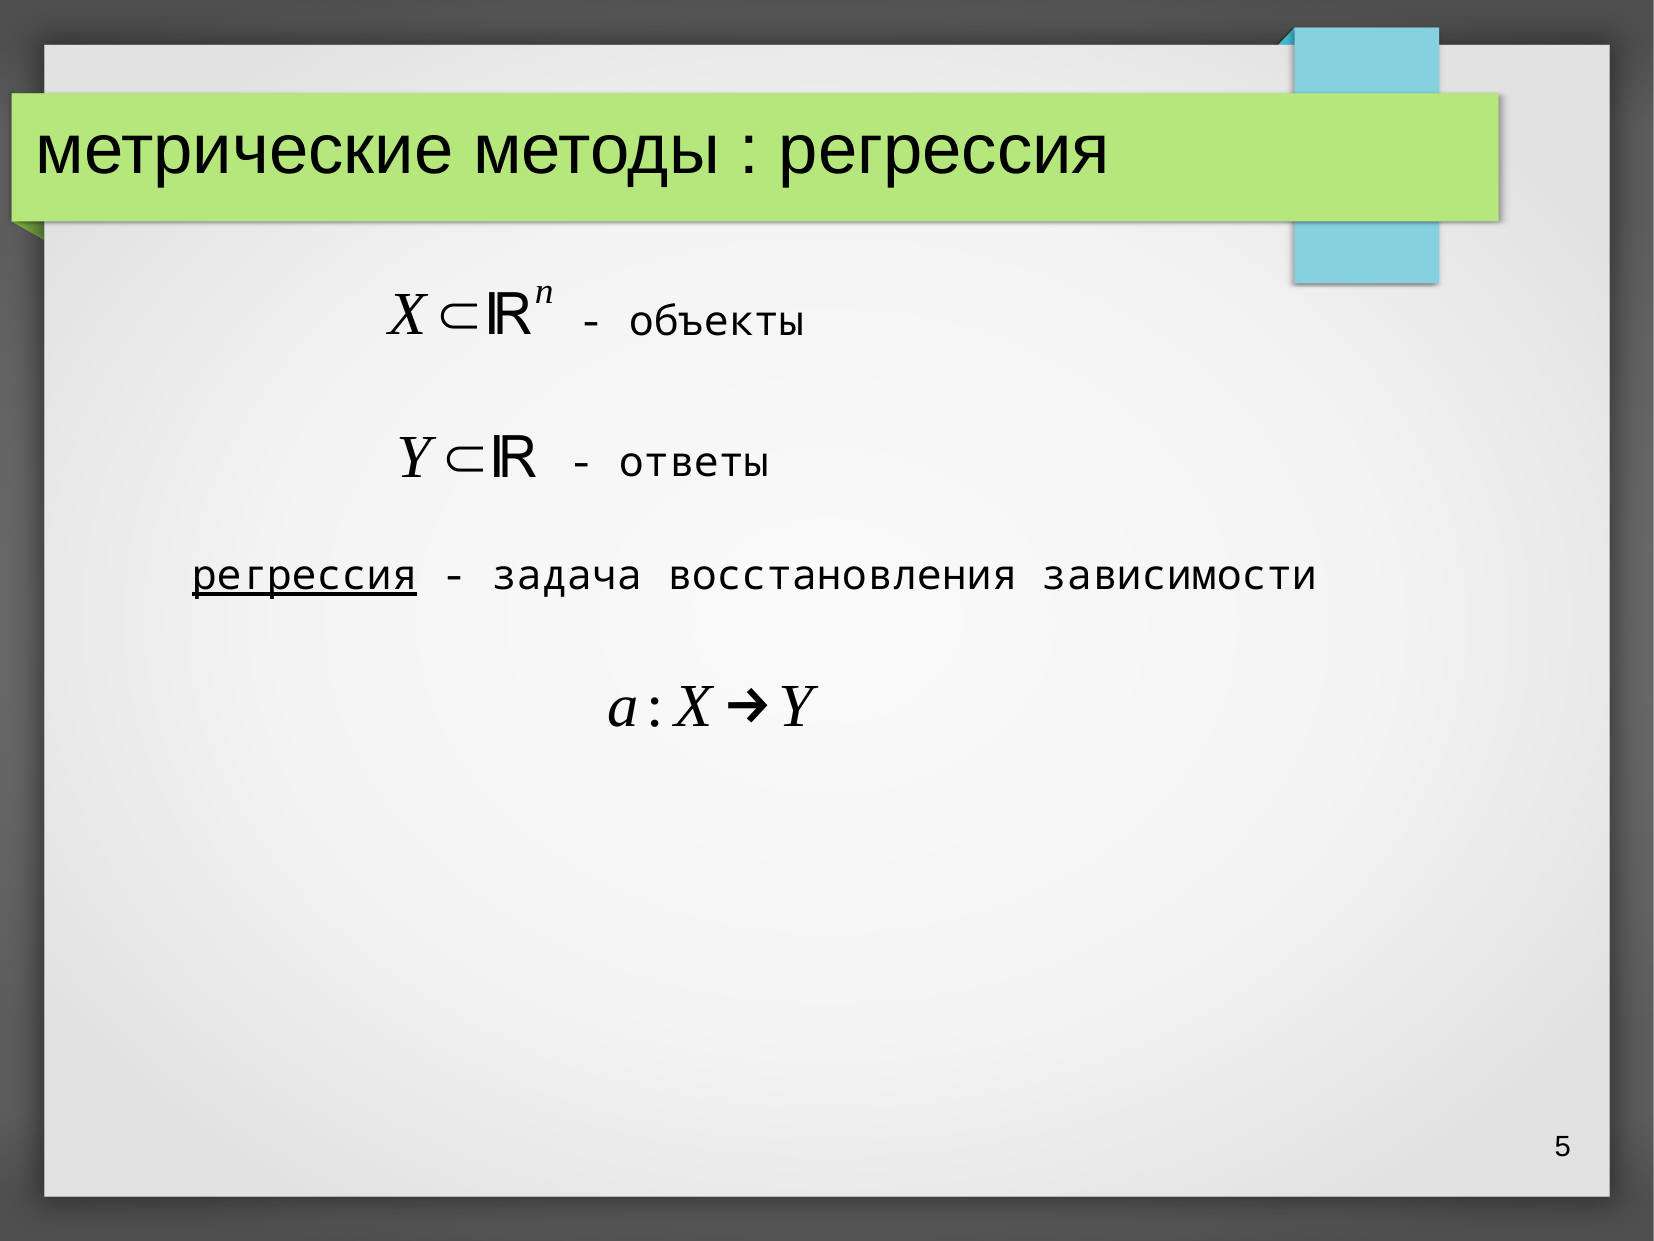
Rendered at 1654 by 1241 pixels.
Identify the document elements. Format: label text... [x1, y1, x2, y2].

text_box - ответы [568, 435, 794, 485]
subtitle - объекты [578, 291, 827, 347]
picture [0, 0, 1654, 1241]
chart [389, 434, 546, 497]
title метрические методы : регрессия [35, 108, 1170, 190]
text_box регрессия - задача восстановления зависимости [177, 537, 1347, 601]
chart [377, 279, 562, 355]
chart [599, 685, 827, 747]
